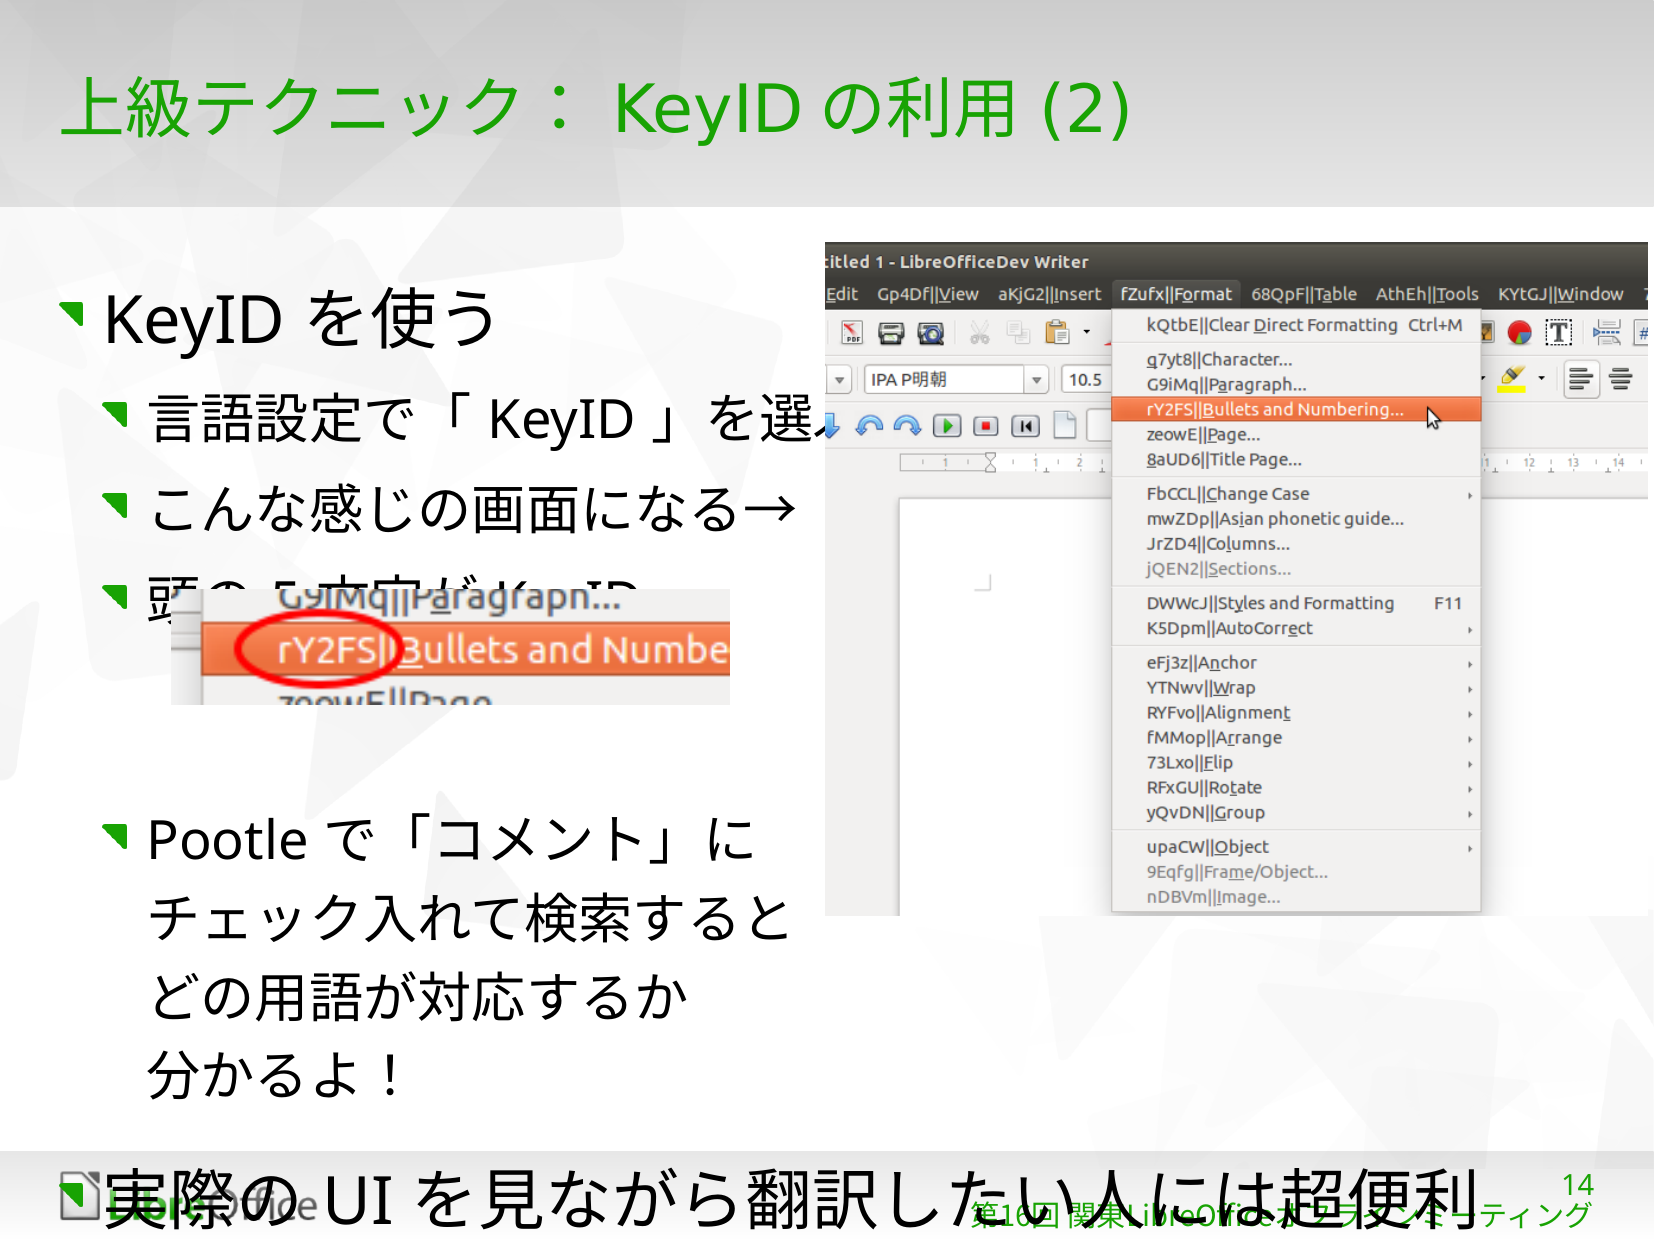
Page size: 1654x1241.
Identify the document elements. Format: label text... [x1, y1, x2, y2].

list KeyIDを使う 言語設定で「KeyID」を選ぶ こんな感じの画面になる→ 頭の5文字がKeyID Pootleで「コメント」に チェック入れて検索すると どの用語が対応するか 分かるよ！ 実際のUIを見ながら翻訳したい人には超便利 [59, 265, 1595, 1080]
picture [171, 589, 730, 705]
picture [0, 0, 783, 931]
picture [41, 1152, 337, 1240]
title 上級テクニック：KeyIDの利用(2) [59, 29, 1595, 178]
picture [825, 242, 1654, 1169]
